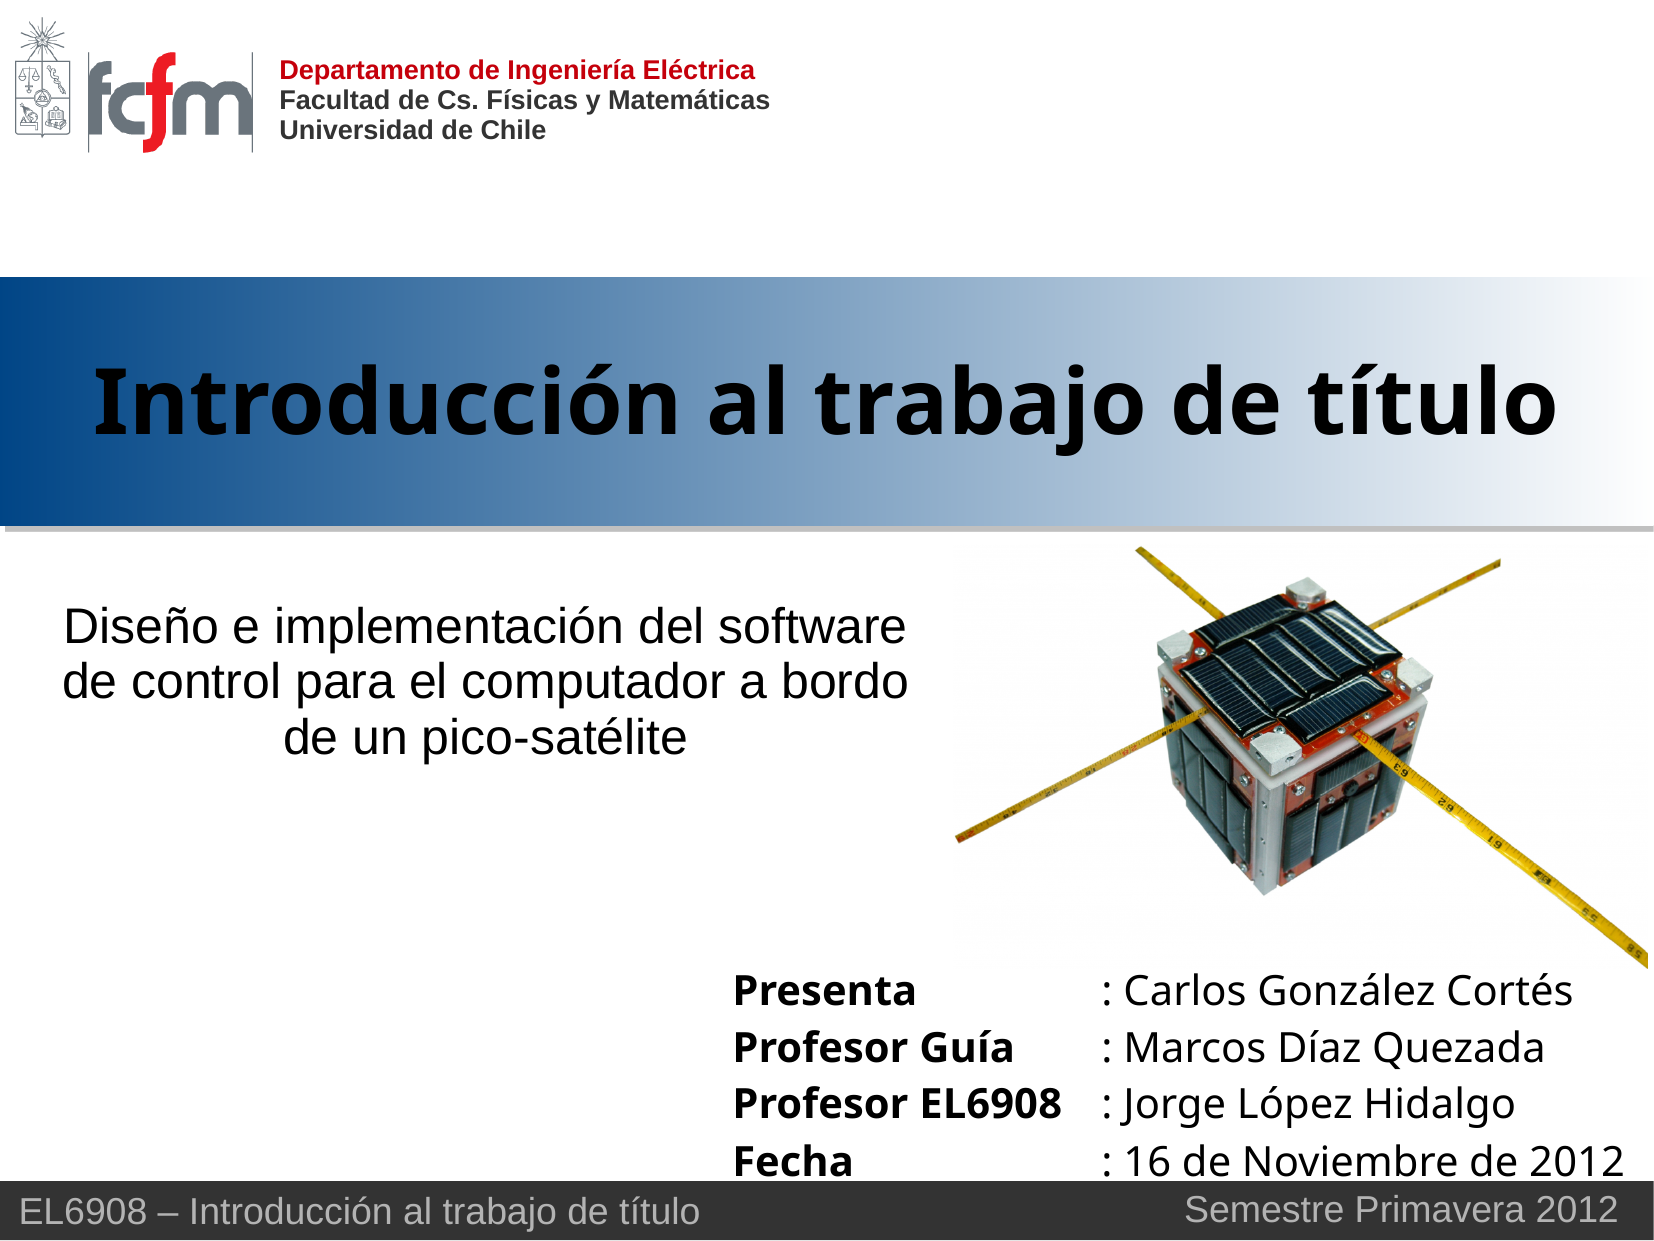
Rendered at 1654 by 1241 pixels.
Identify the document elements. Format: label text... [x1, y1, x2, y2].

title Introducción al trabajo de título [82, 295, 1571, 503]
text_box Departamento de Ingeniería Eléctrica Facultad de Cs. Físicas y Matemáticas Universidad de Chile [264, 47, 786, 153]
text_box Presenta : Carlos González Cortés Profesor Guía : Marcos Díaz Quezada Profesor EL6908 : Jorge López Hidalgo Fecha : 16 de Noviembre de 2012 [625, 980, 1642, 1169]
picture [953, 543, 1648, 969]
picture [0, 0, 272, 177]
text_box Diseño e implementación del software de control para el computador a bordo de un pico-satélite [47, 590, 945, 945]
text_box EL6908 – Introducción al trabajo de título [3, 1183, 716, 1241]
text_box Semestre Primavera 2012 [1169, 1181, 1634, 1238]
